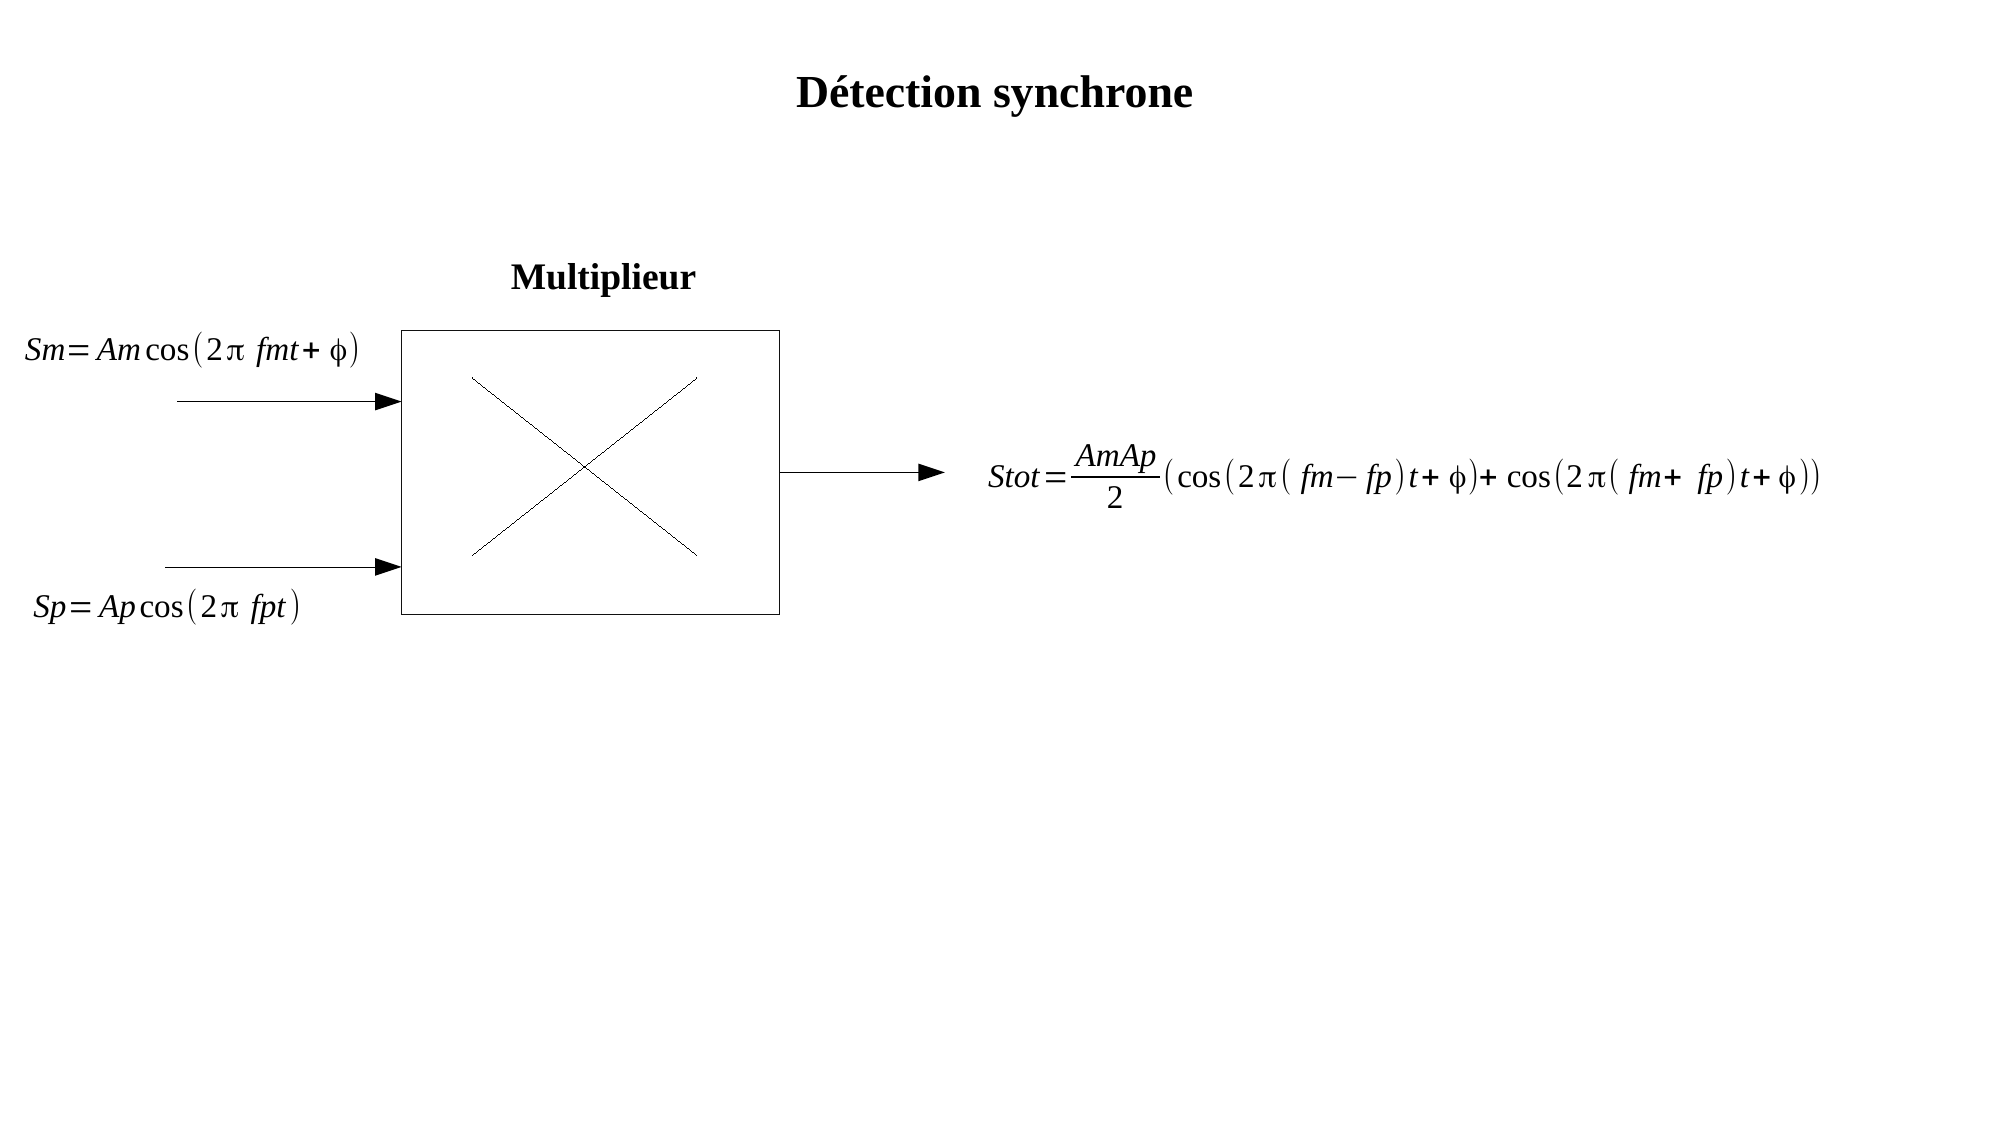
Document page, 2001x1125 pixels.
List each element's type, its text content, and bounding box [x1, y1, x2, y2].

chart [980, 437, 1828, 518]
chart [25, 588, 308, 627]
text_box Multiplieur [496, 248, 969, 306]
text_box Détection synchrone [781, 59, 1219, 178]
text_box [401, 330, 780, 615]
chart [17, 330, 367, 369]
